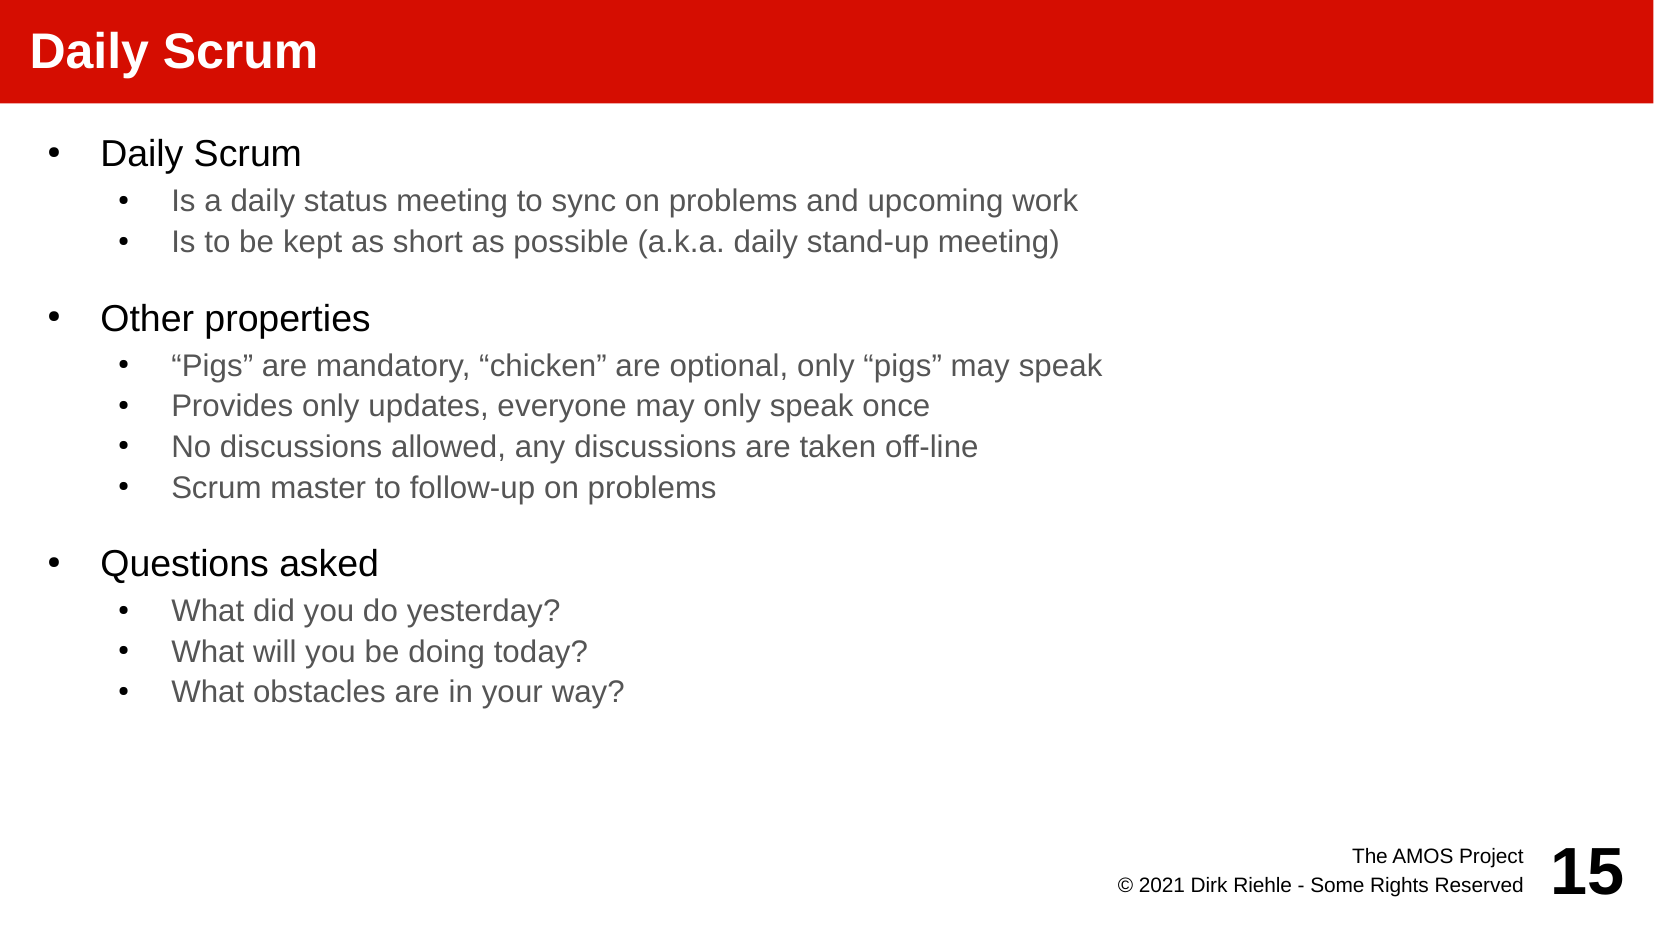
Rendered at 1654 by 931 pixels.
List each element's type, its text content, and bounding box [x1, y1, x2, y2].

title Daily Scrum [0, 0, 1654, 104]
list Daily Scrum Is a daily status meeting to sync on problems and upcoming work Is to be kept as short as possible (a.k.a. daily stand-up meeting) Other properties “Pigs” are mandatory, “chicken” are optional, only “pigs” may speak Provides only updates, everyone may only speak once No discussions allowed, any discussions are taken off-line Scrum master to follow-up on problems Questions asked What did you do yesterday? What will you be doing today? What obstacles are in your way? [29, 132, 1625, 813]
